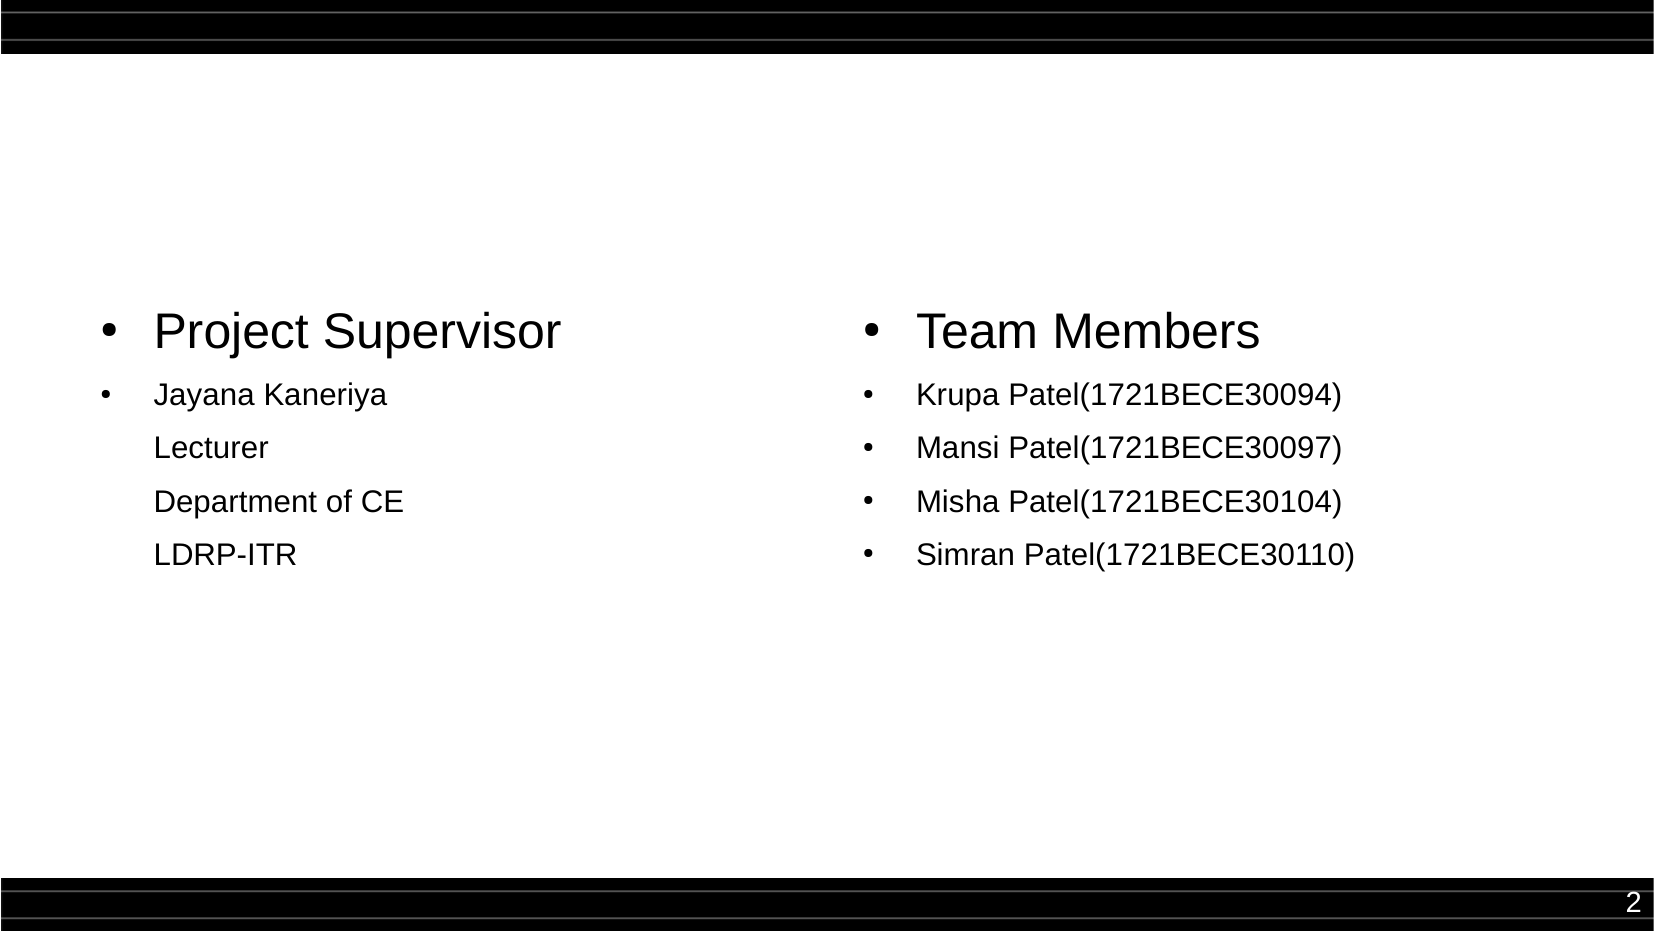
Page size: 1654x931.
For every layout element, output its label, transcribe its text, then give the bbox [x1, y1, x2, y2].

list Team Members Krupa Patel(1721BECE30094) Mansi Patel(1721BECE30097) Misha Patel(1721BECE30104) Simran Patel(1721BECE30110) [845, 118, 1572, 758]
picture [1, 0, 1654, 54]
picture [1, 878, 1654, 931]
list Project Supervisor Jayana Kaneriya Lecturer Department of CE LDRP-ITR [82, 118, 809, 758]
